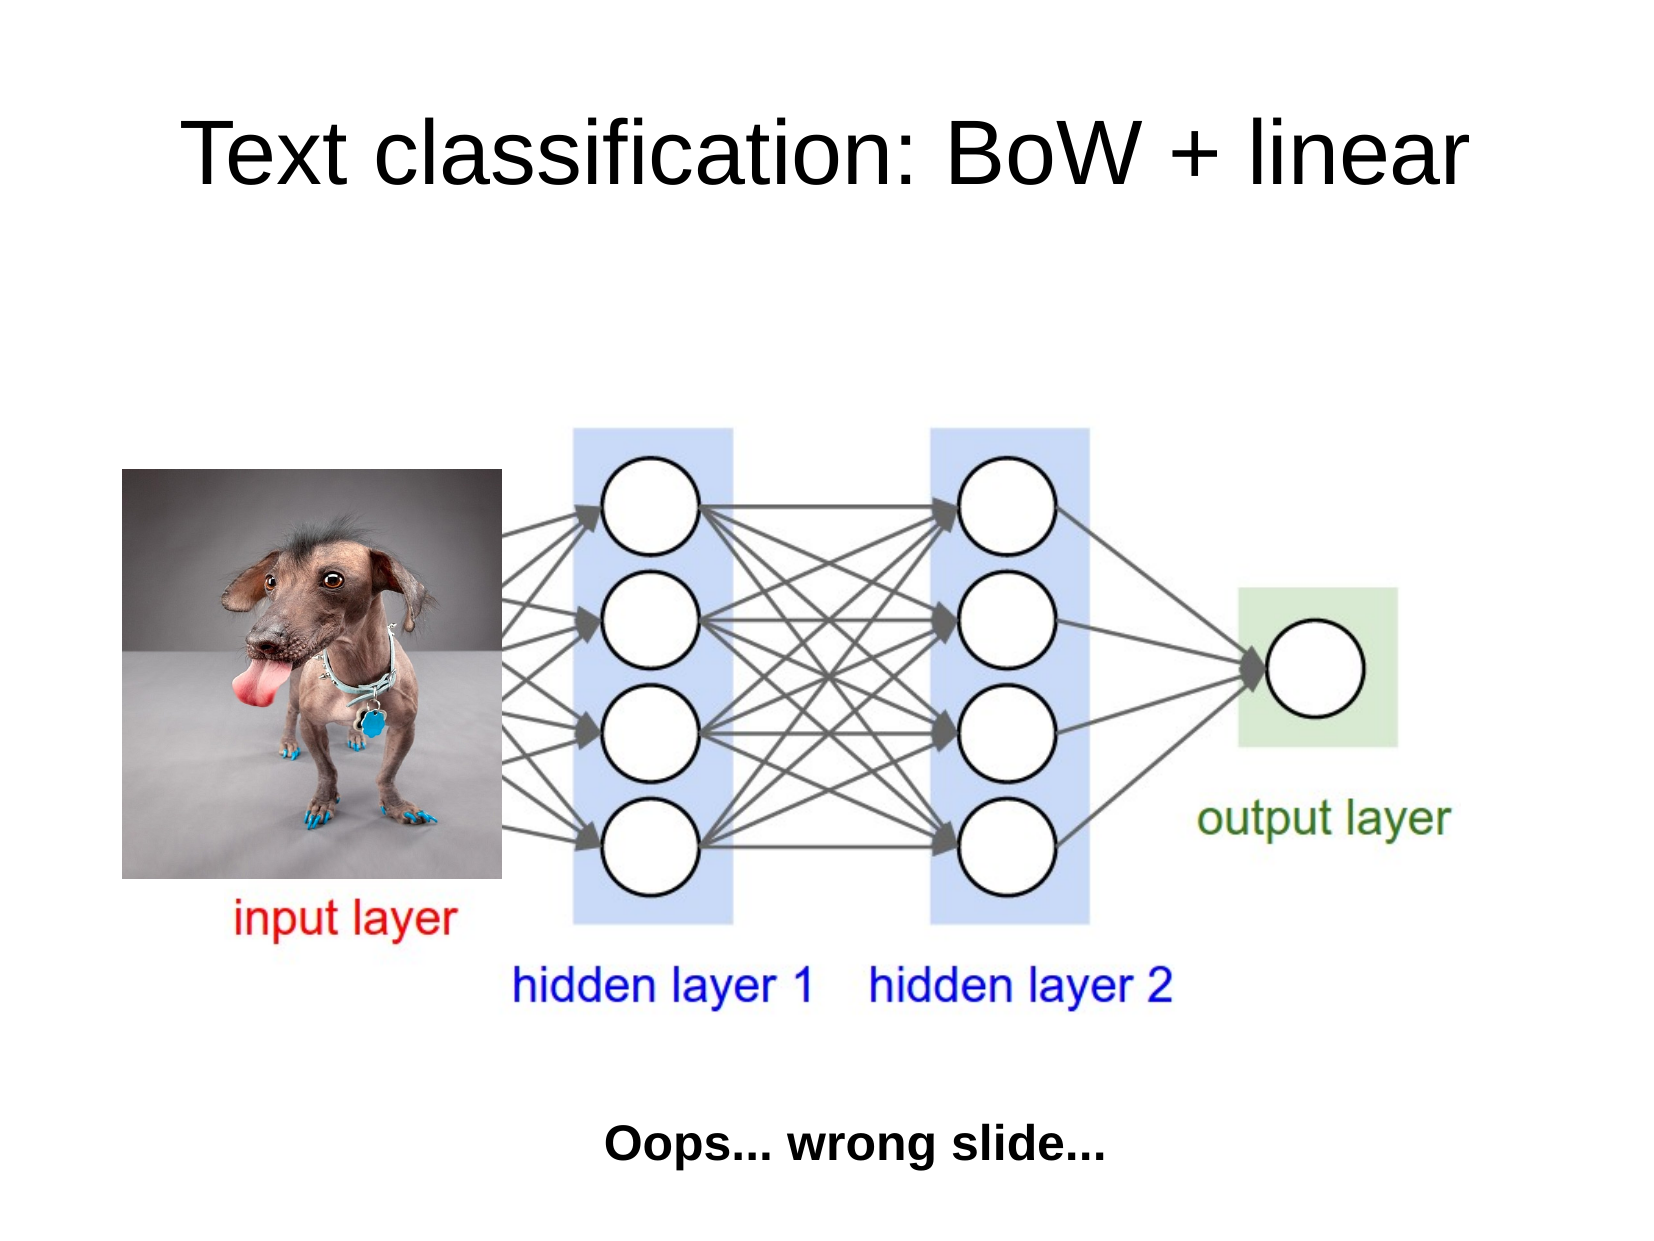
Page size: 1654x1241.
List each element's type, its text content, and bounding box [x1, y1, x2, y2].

title Text classification: BoW + linear [82, 49, 1571, 257]
text_box Oops... wrong slide... [588, 1107, 1123, 1179]
picture [122, 414, 1461, 1021]
